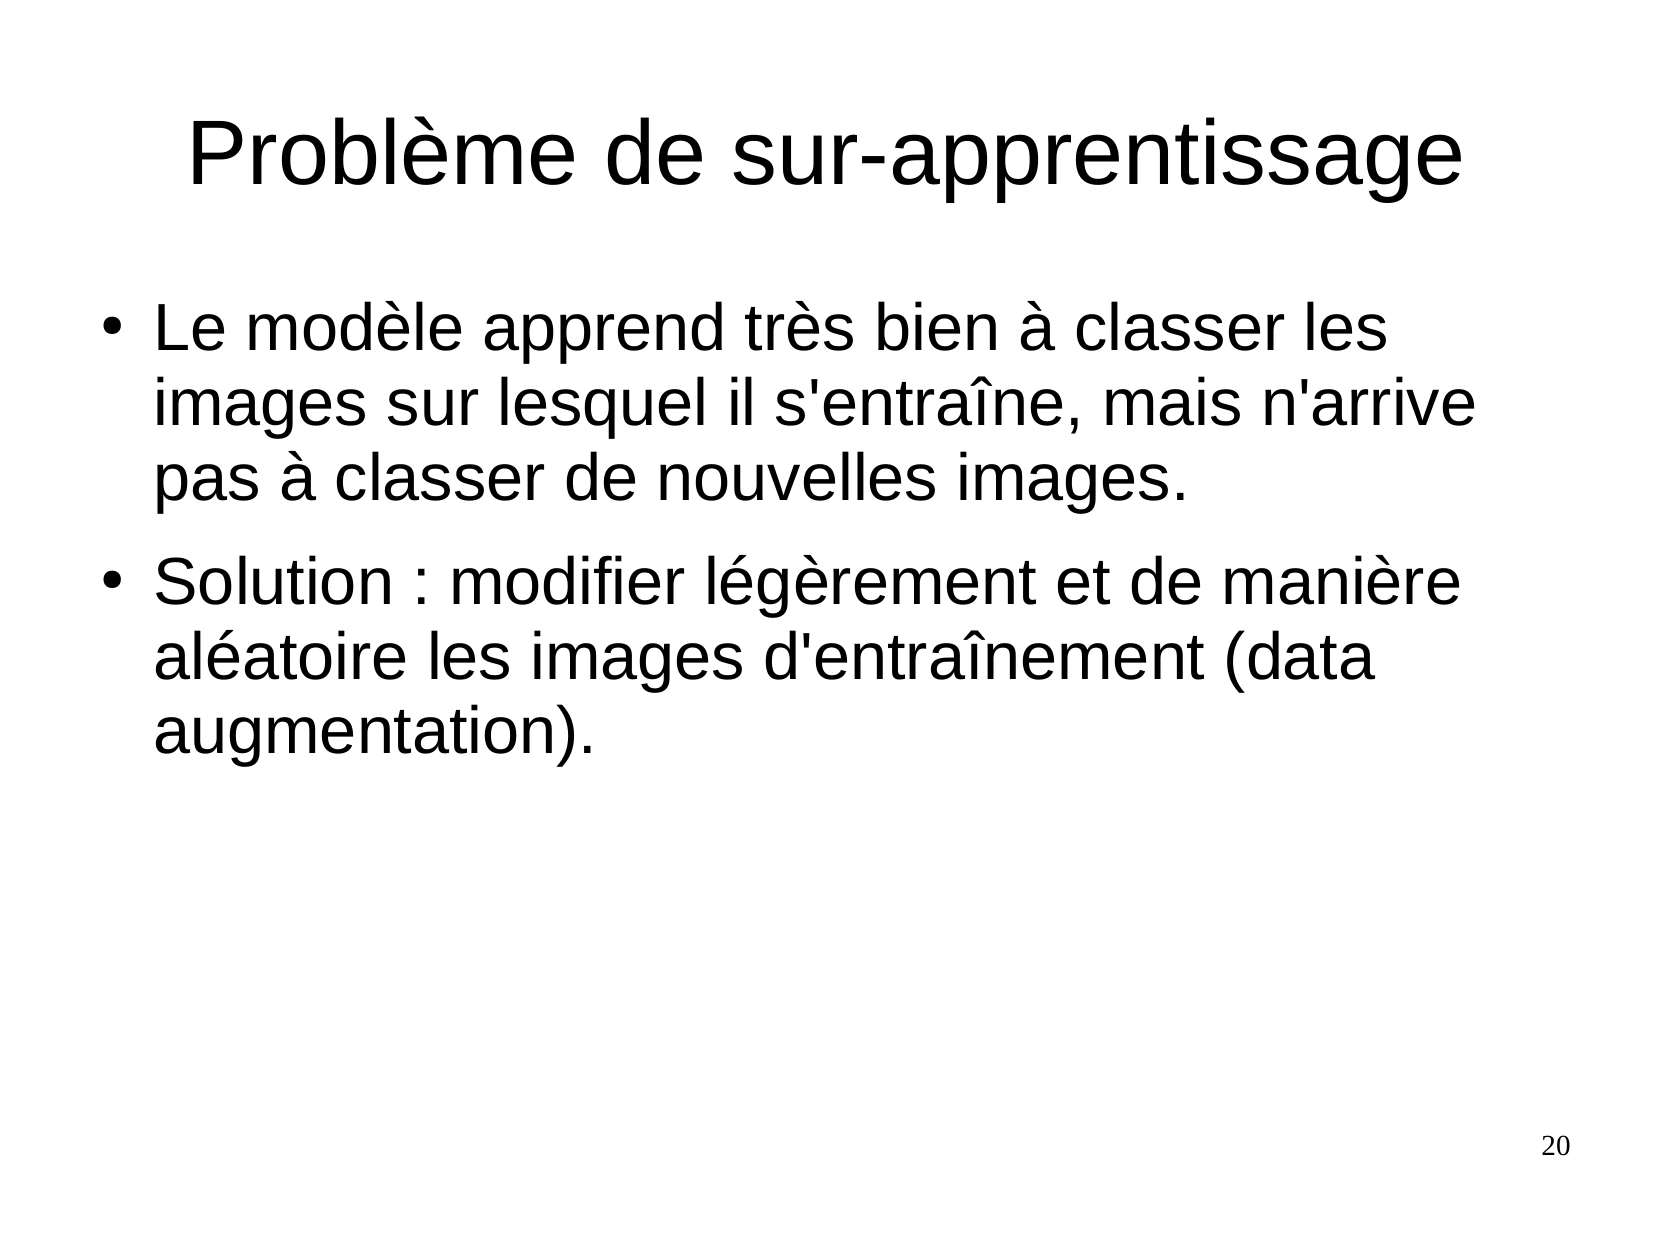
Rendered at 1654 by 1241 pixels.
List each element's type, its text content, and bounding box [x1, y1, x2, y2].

list Le modèle apprend très bien à classer les images sur lesquel il s'entraîne, mais n'arrive pas à classer de nouvelles images. Solution : modifier légèrement et de manière aléatoire les images d'entraînement (data augmentation). [82, 290, 1571, 1109]
title Problème de sur-apprentissage [82, 49, 1571, 257]
